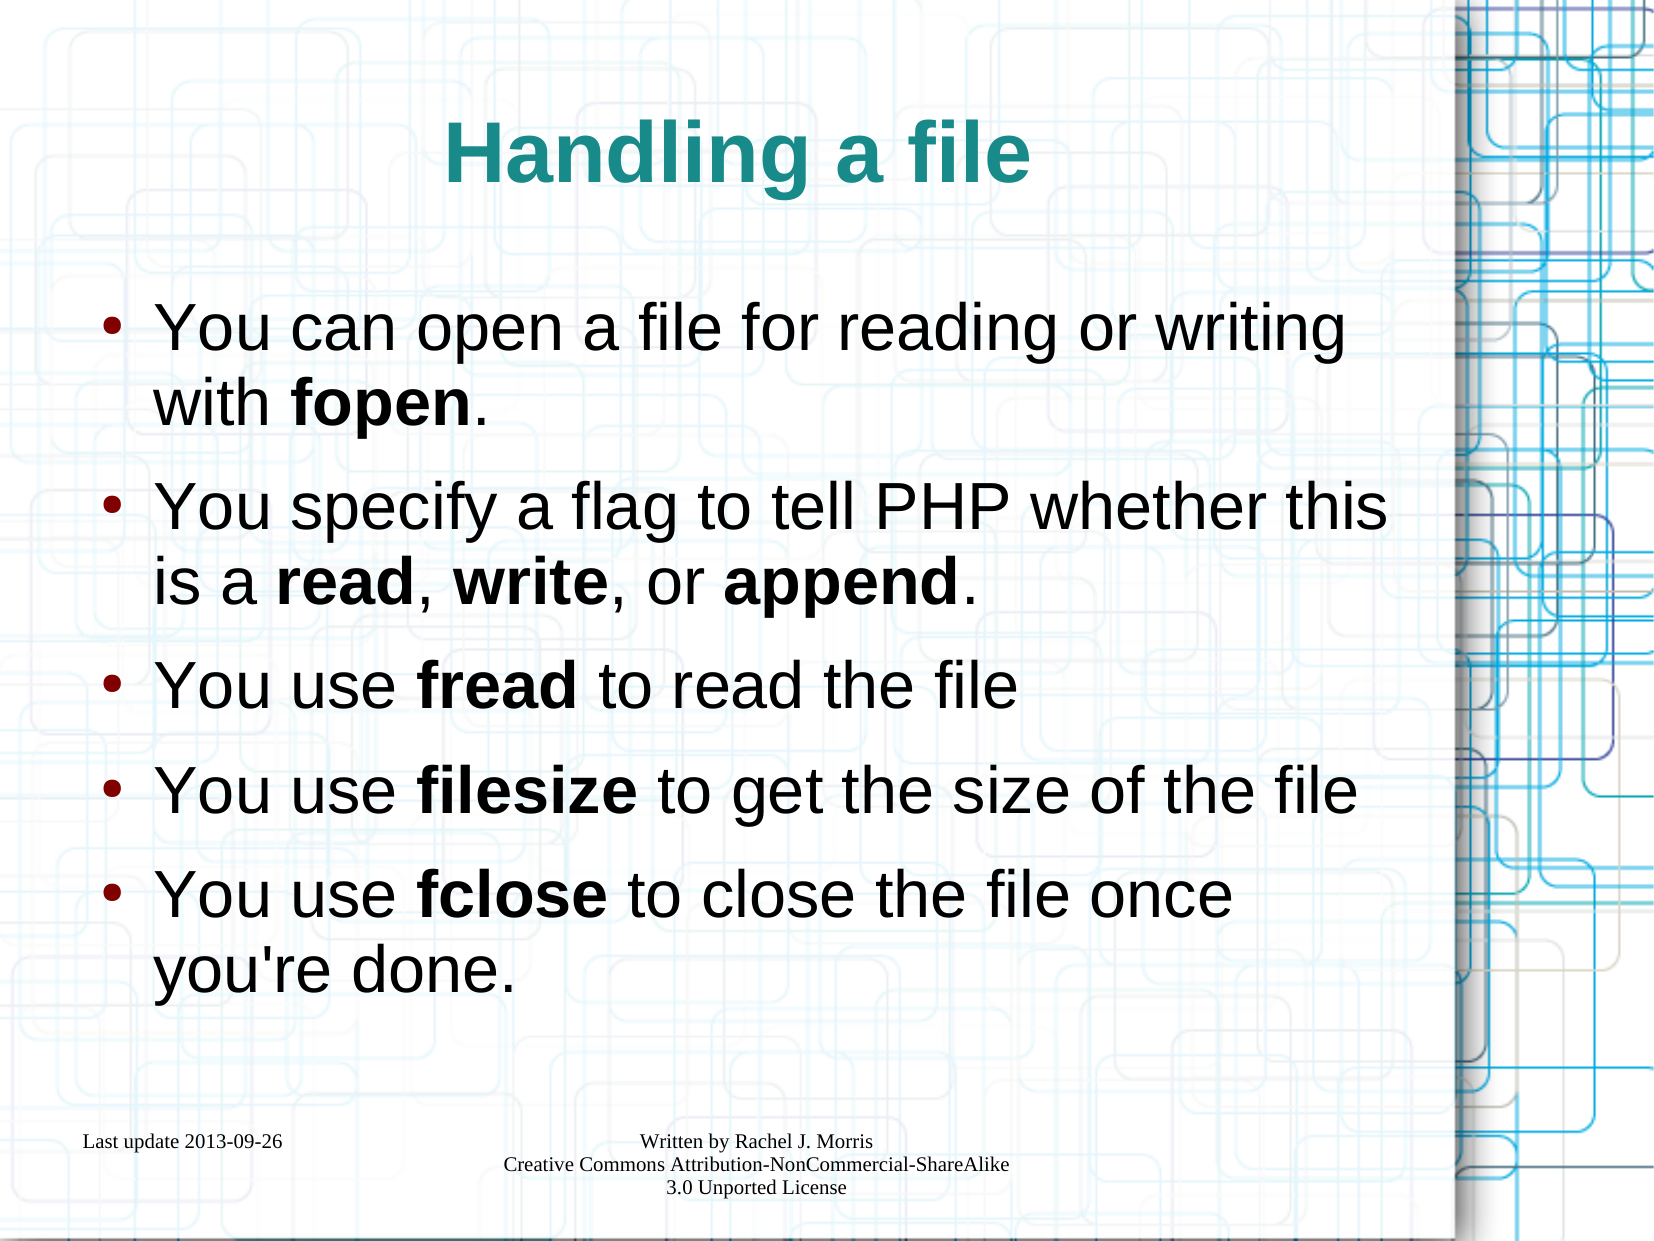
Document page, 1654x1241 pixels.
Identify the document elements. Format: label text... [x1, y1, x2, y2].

list You can open a file for reading or writing with fopen. You specify a flag to tell PHP whether this is a read, write, or append. You use fread to read the file You use filesize to get the size of the file You use fclose to close the file once you're done. [82, 290, 1418, 1010]
title Handling a file [59, 49, 1418, 257]
picture [0, 0, 1654, 1241]
